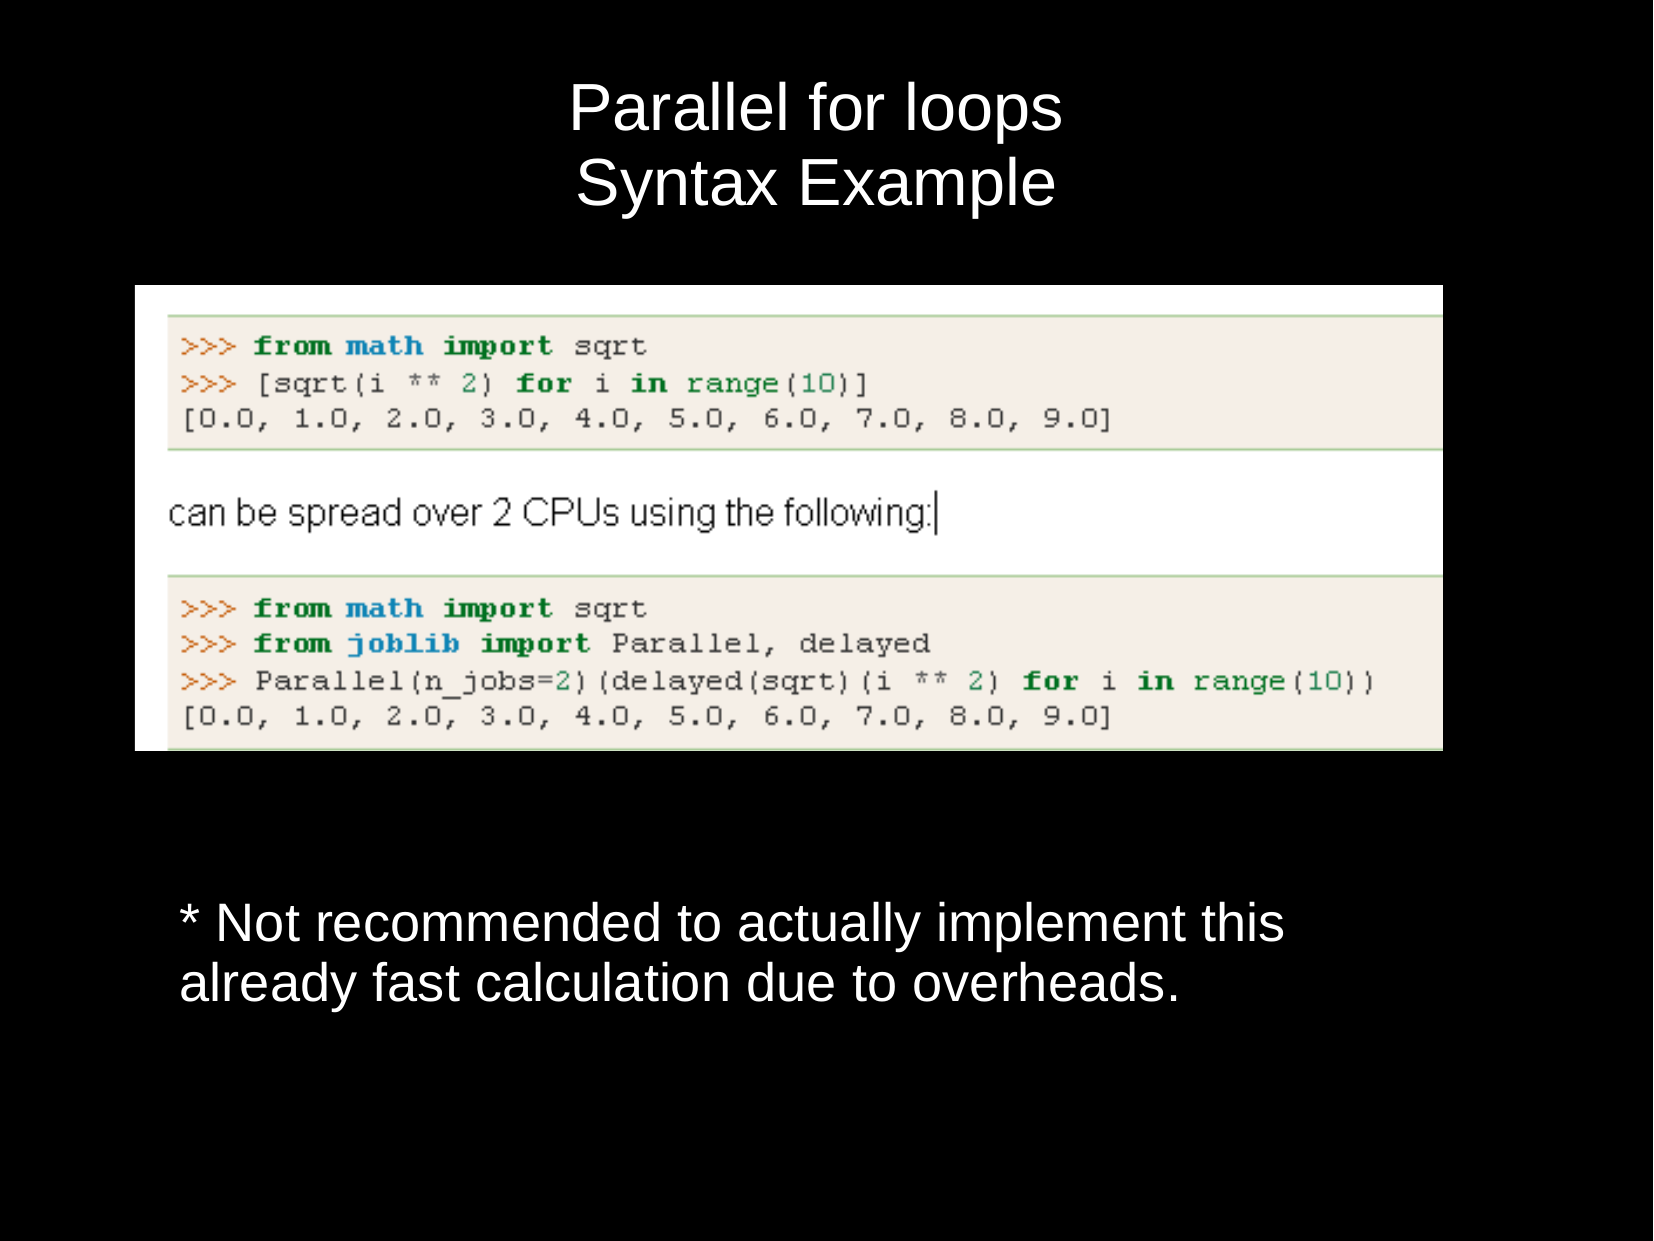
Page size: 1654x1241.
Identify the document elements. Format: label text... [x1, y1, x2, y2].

title Parallel for loops Syntax Example [72, 70, 1561, 219]
text_box * Not recommended to actually implement this already fast calculation due to overheads. [165, 885, 1456, 1126]
picture [134, 285, 1443, 751]
